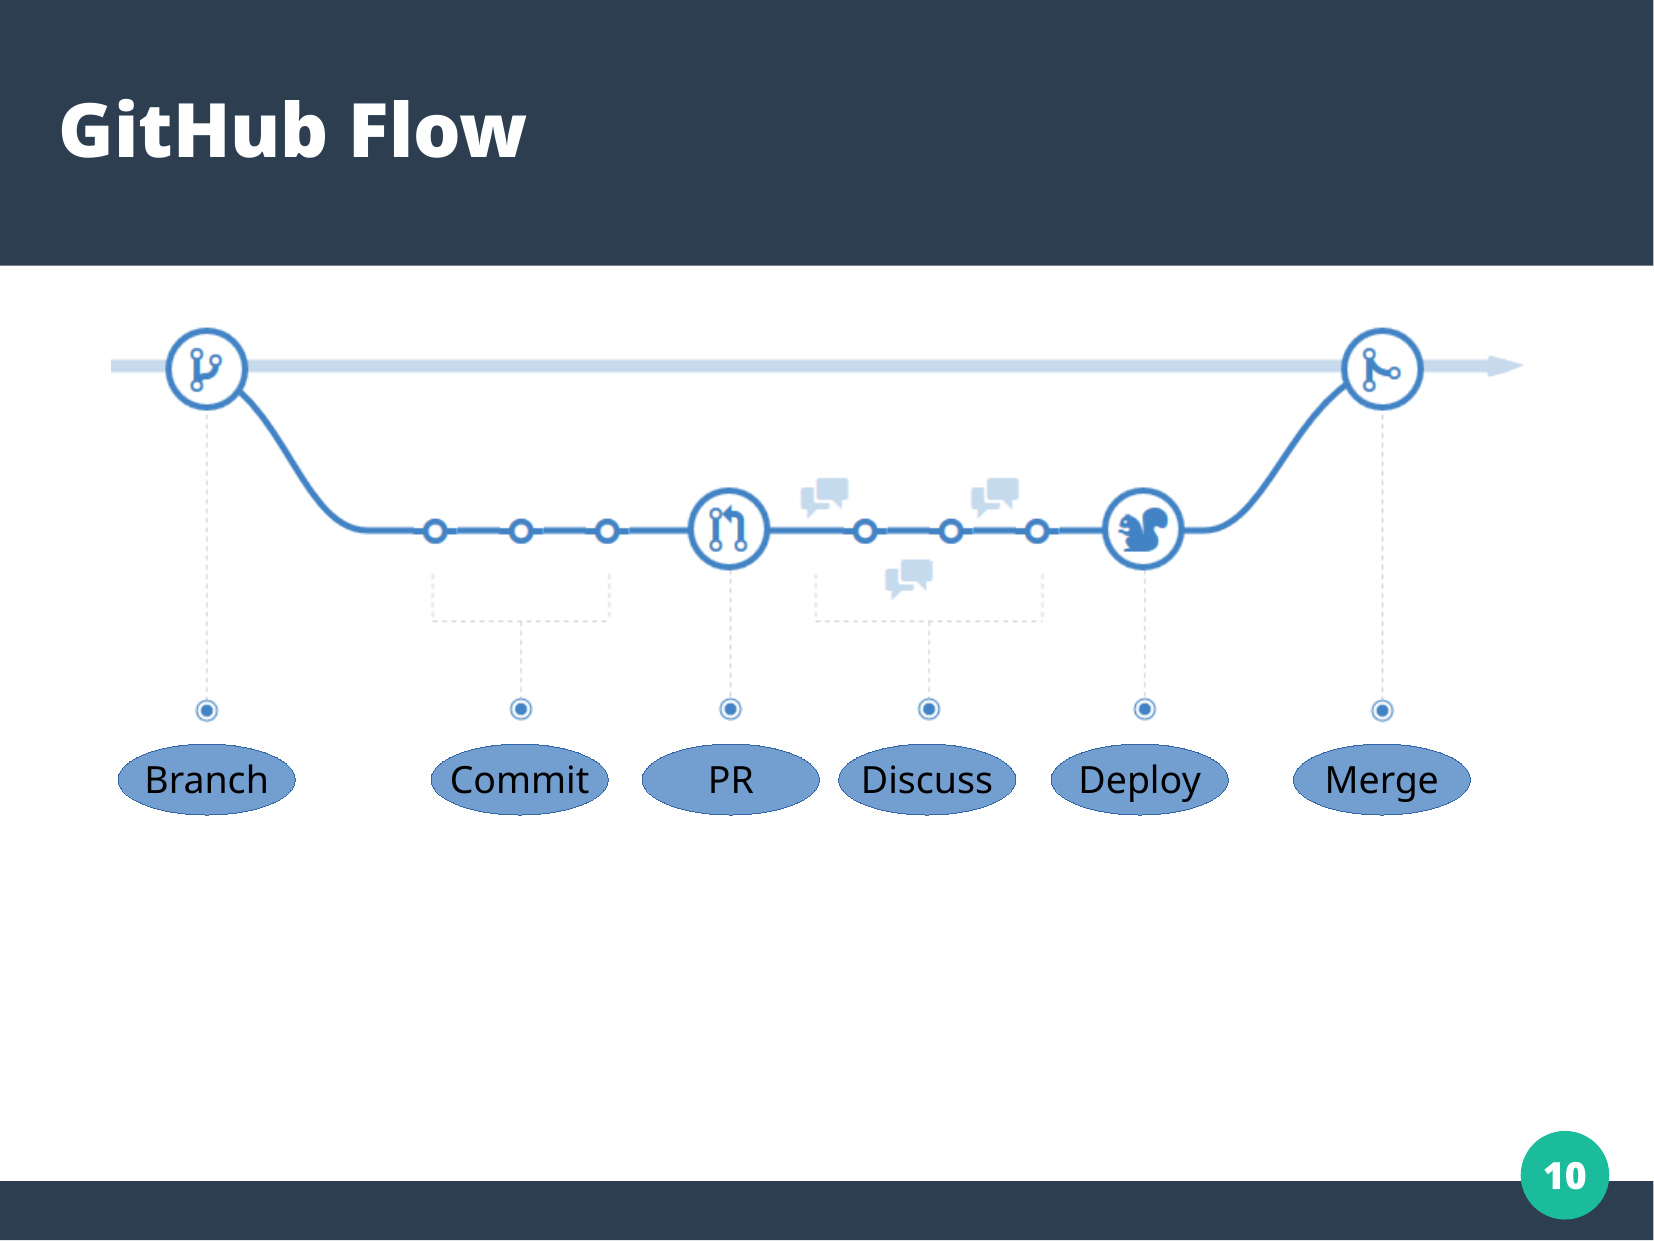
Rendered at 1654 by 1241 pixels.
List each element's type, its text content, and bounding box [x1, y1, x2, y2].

text_box Merge [1293, 744, 1471, 816]
title GitHub Flow [59, 49, 1595, 207]
picture [111, 306, 1543, 779]
text_box PR [642, 744, 820, 816]
text_box Deploy [1051, 744, 1229, 816]
text_box Branch [118, 744, 296, 816]
text_box Commit [431, 744, 609, 816]
text_box Discuss [838, 744, 1016, 816]
